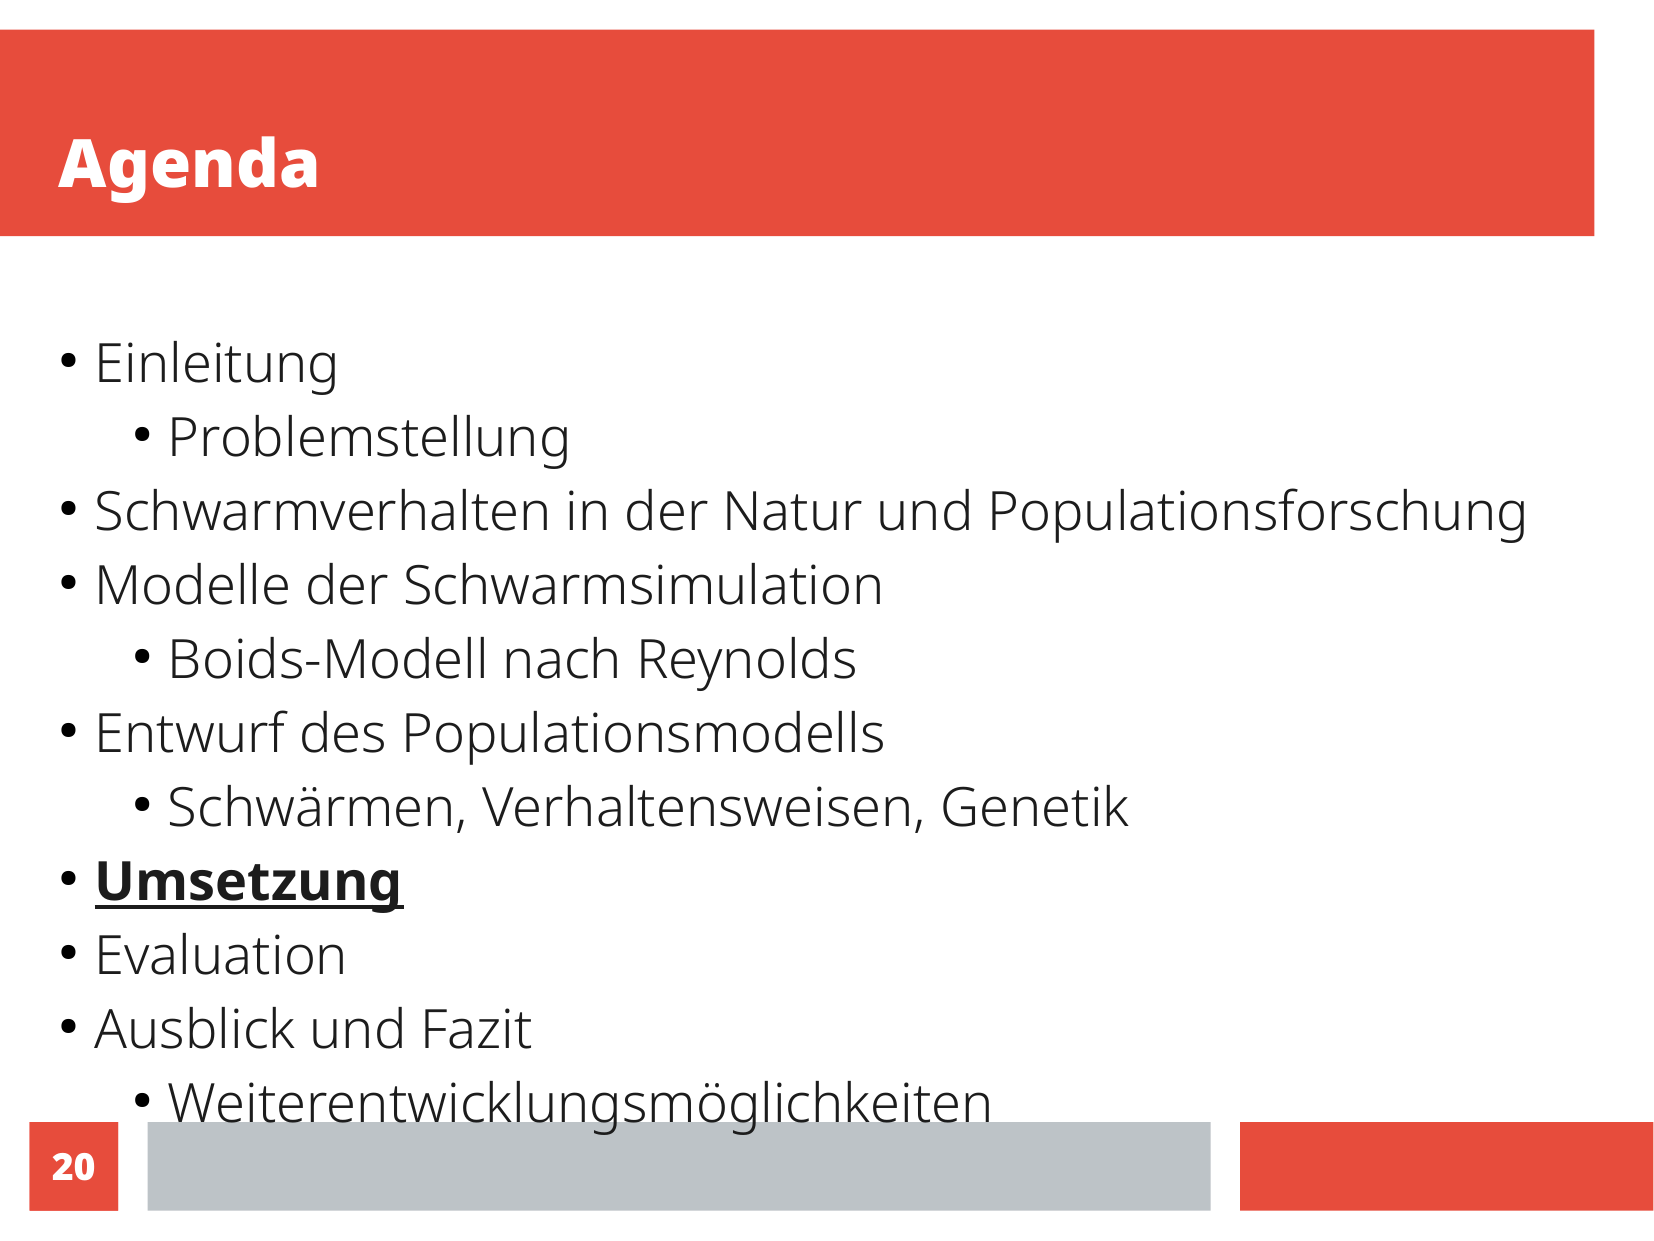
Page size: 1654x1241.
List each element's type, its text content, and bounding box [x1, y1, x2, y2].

title Agenda [59, 49, 1595, 207]
subtitle Einleitung Problemstellung Schwarmverhalten in der Natur und Populationsforschung Modelle der Schwarmsimulation Boids-Modell nach Reynolds Entwurf des Populationsmodells Schwärmen, Verhaltensweisen, Genetik Umsetzung Evaluation Ausblick und Fazit Weiterentwicklungsmöglichkeiten [59, 324, 1565, 1151]
